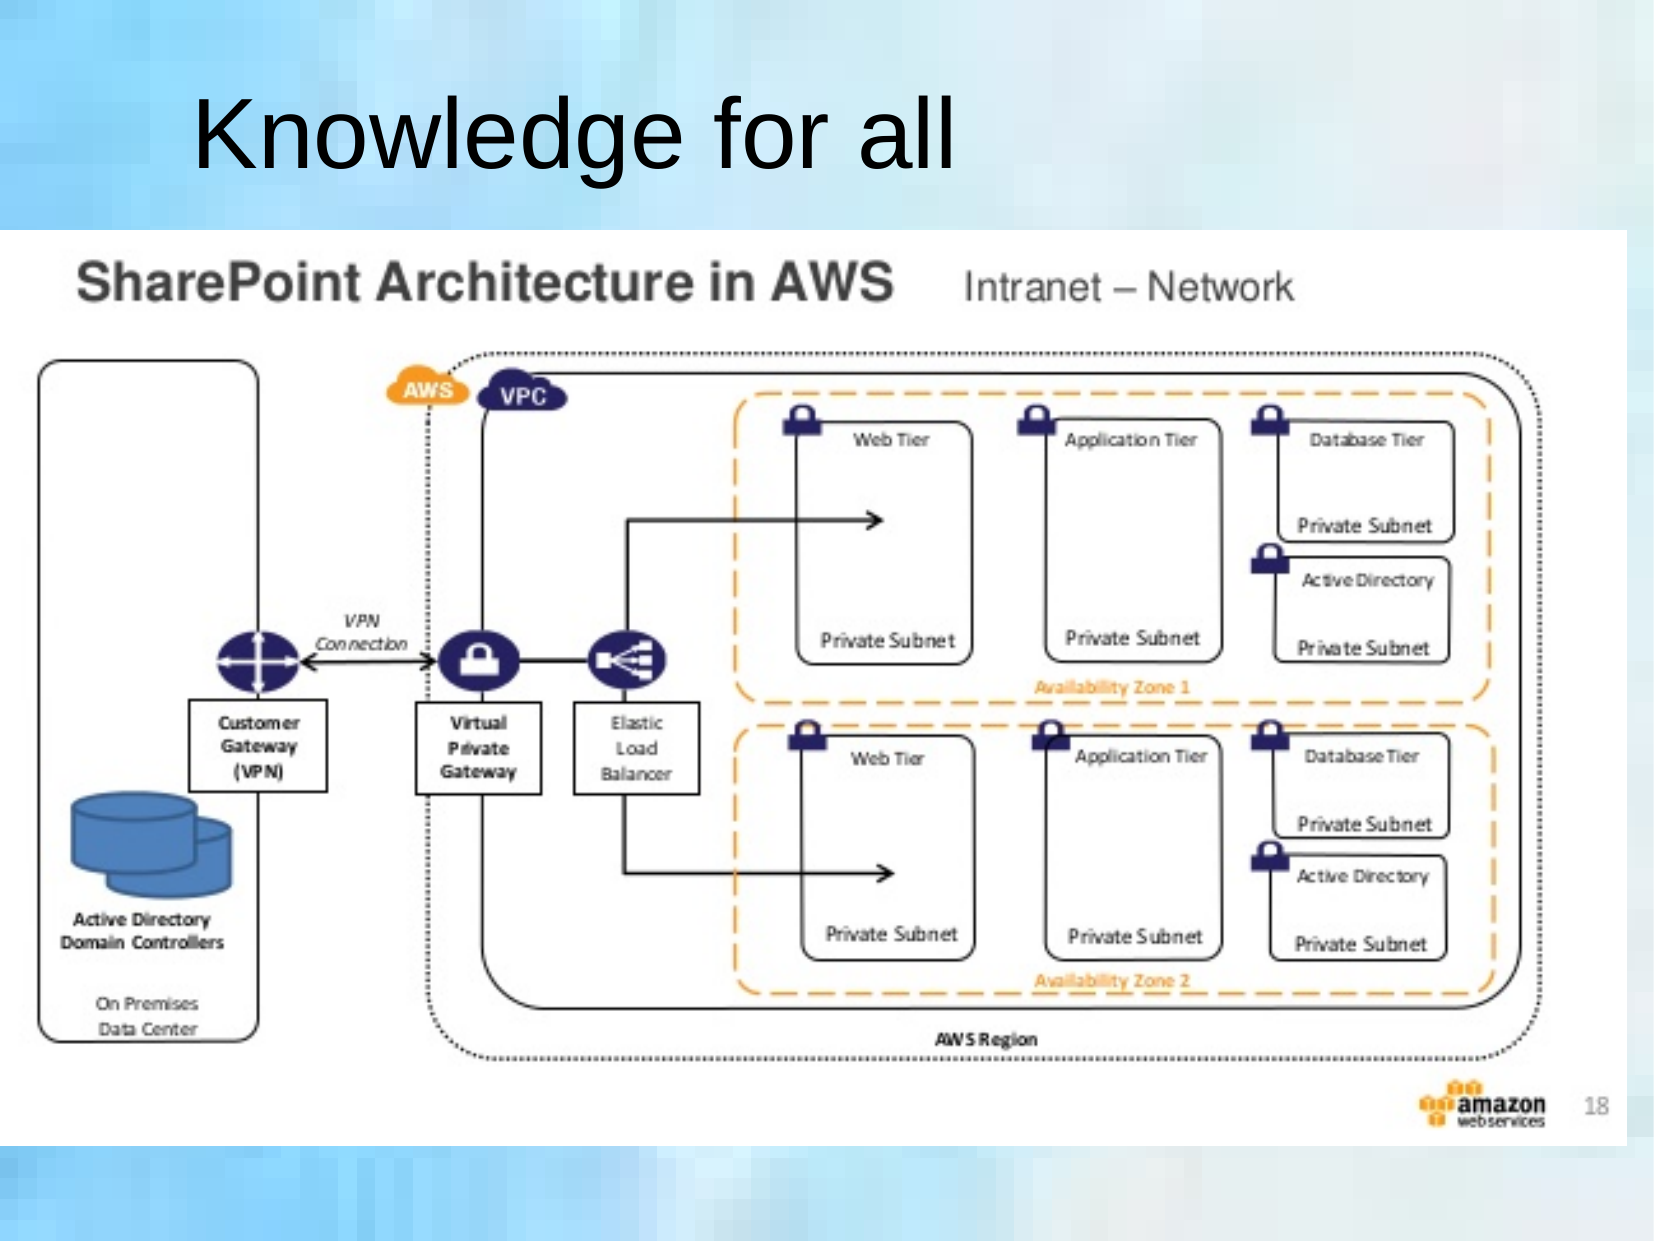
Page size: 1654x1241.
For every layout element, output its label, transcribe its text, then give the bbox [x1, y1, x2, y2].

picture [0, 0, 1654, 1241]
text_box Knowledge for all [177, 70, 1394, 230]
